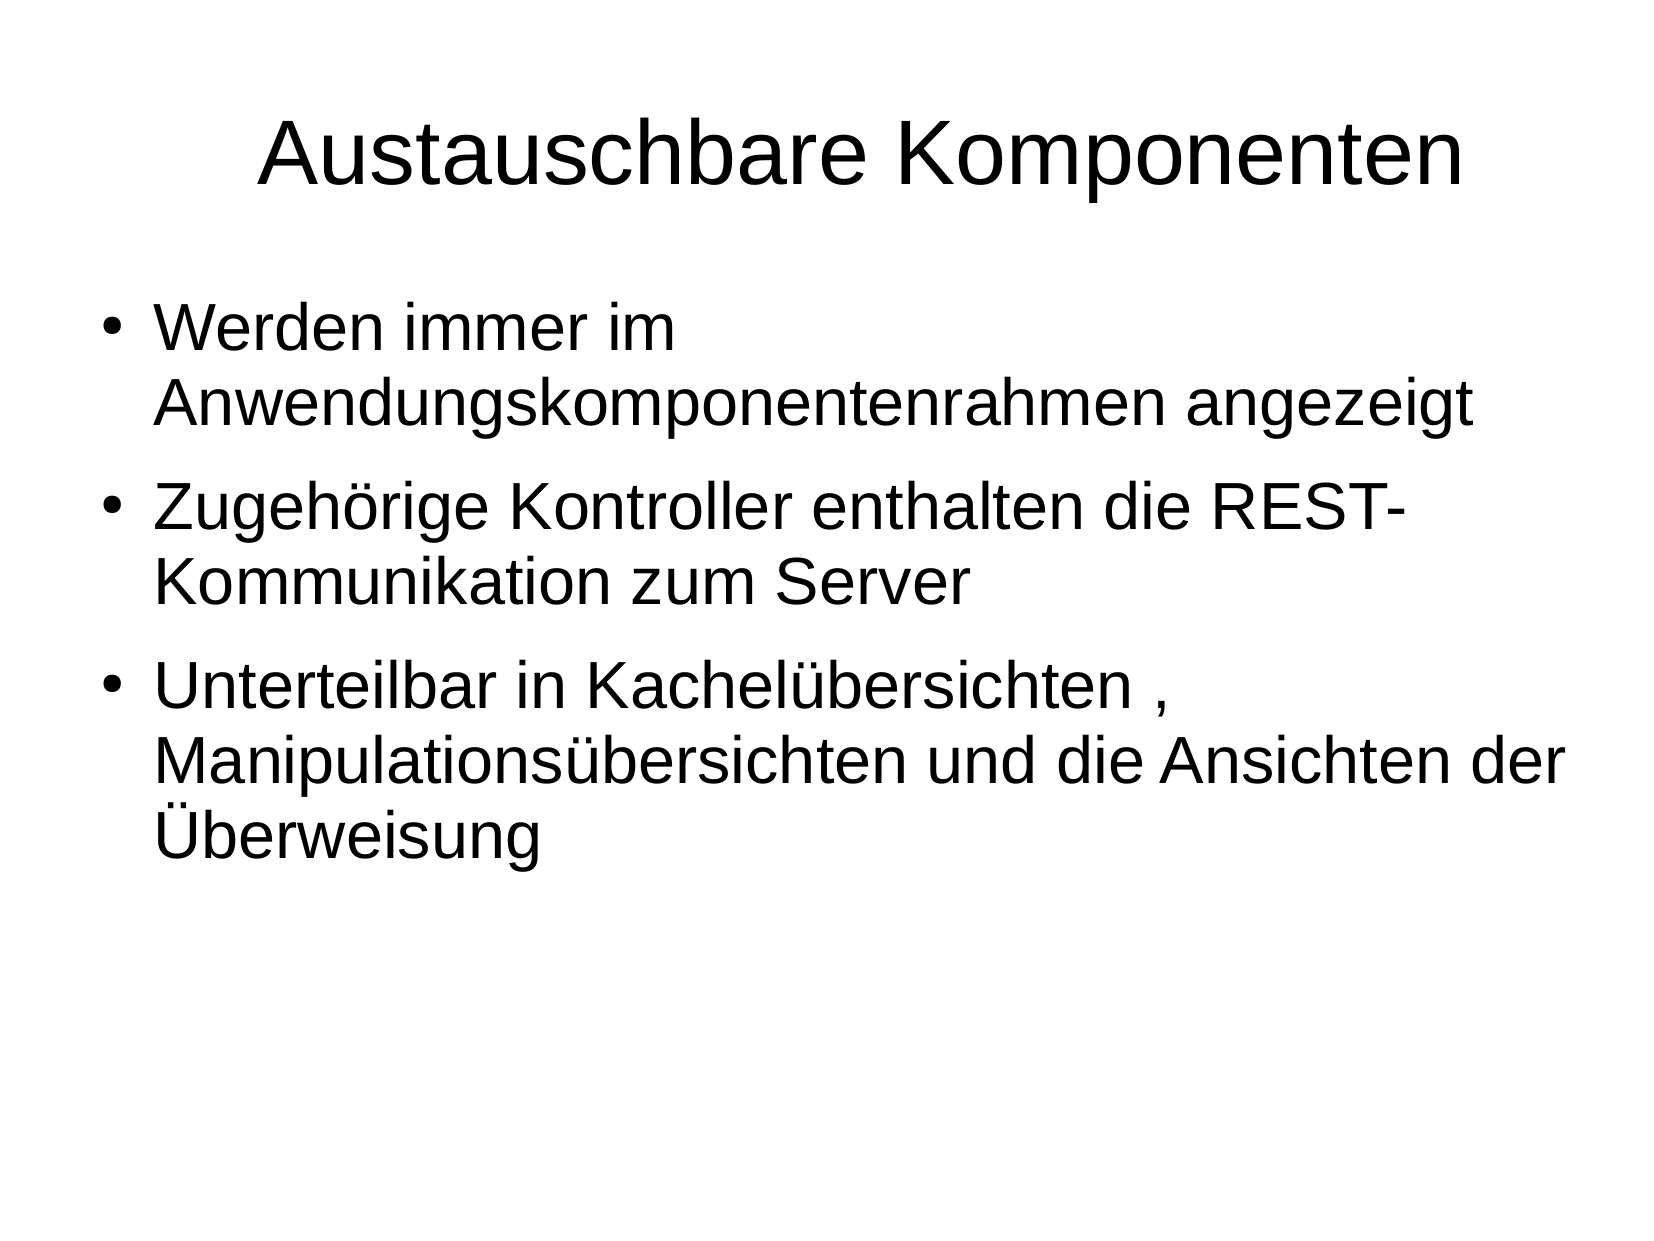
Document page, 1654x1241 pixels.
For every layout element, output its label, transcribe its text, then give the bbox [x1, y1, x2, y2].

list Werden immer im Anwendungskomponentenrahmen angezeigt Zugehörige Kontroller enthalten die REST-Kommunikation zum Server Unterteilbar in Kachelübersichten , Manipulationsübersichten und die Ansichten der Überweisung [82, 290, 1571, 1010]
title Austauschbare Komponenten [82, 49, 1571, 257]
